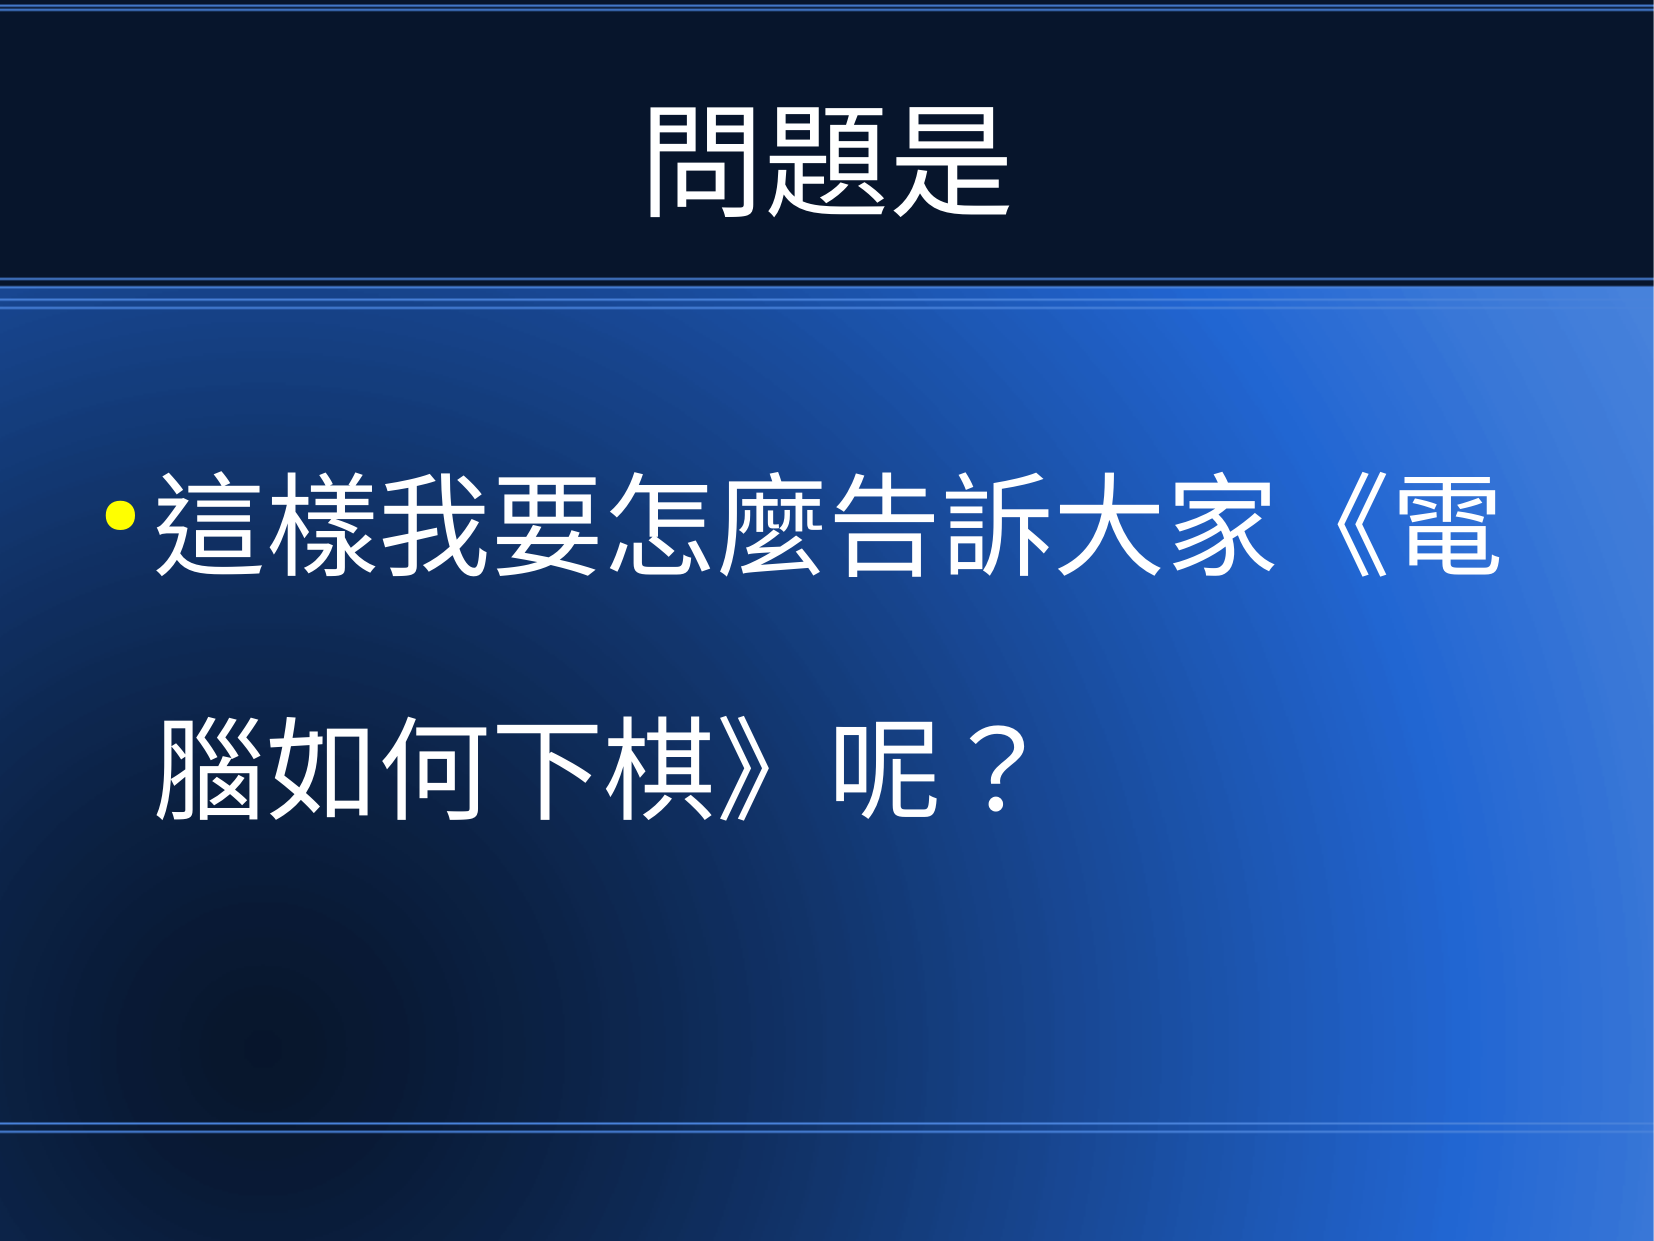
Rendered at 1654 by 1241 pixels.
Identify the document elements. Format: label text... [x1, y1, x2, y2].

list 這樣我要怎麼告訴大家《電腦如何下棋》呢？ [82, 355, 1571, 1241]
picture [0, 0, 1654, 1241]
title 問題是 [82, 49, 1571, 257]
